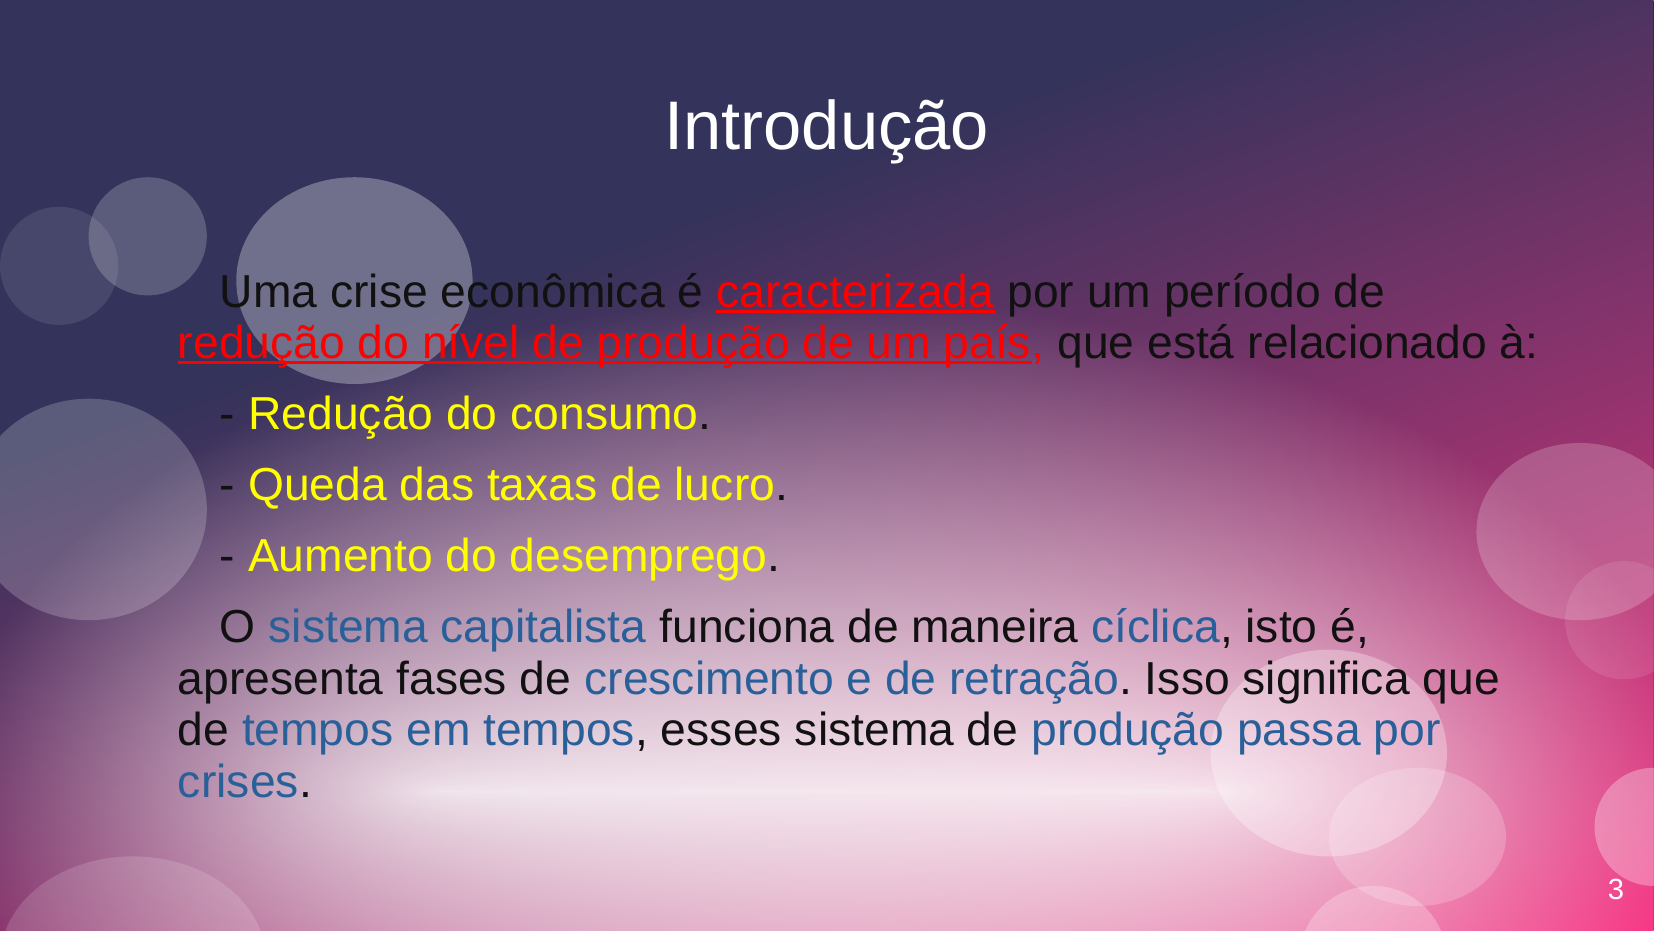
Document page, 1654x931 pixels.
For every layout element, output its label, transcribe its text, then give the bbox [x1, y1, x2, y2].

list Uma crise econômica é caracterizada por um período de redução do nível de produção de um país, que está relacionado à: - Redução do consumo. - Queda das taxas de lucro. - Aumento do desemprego. O sistema capitalista funciona de maneira cíclica, isto é, apresenta fases de crescimento e de retração. Isso significa que de tempos em tempos, esses sistema de produção passa por crises. [88, 265, 1565, 857]
title Introdução [88, 44, 1565, 207]
